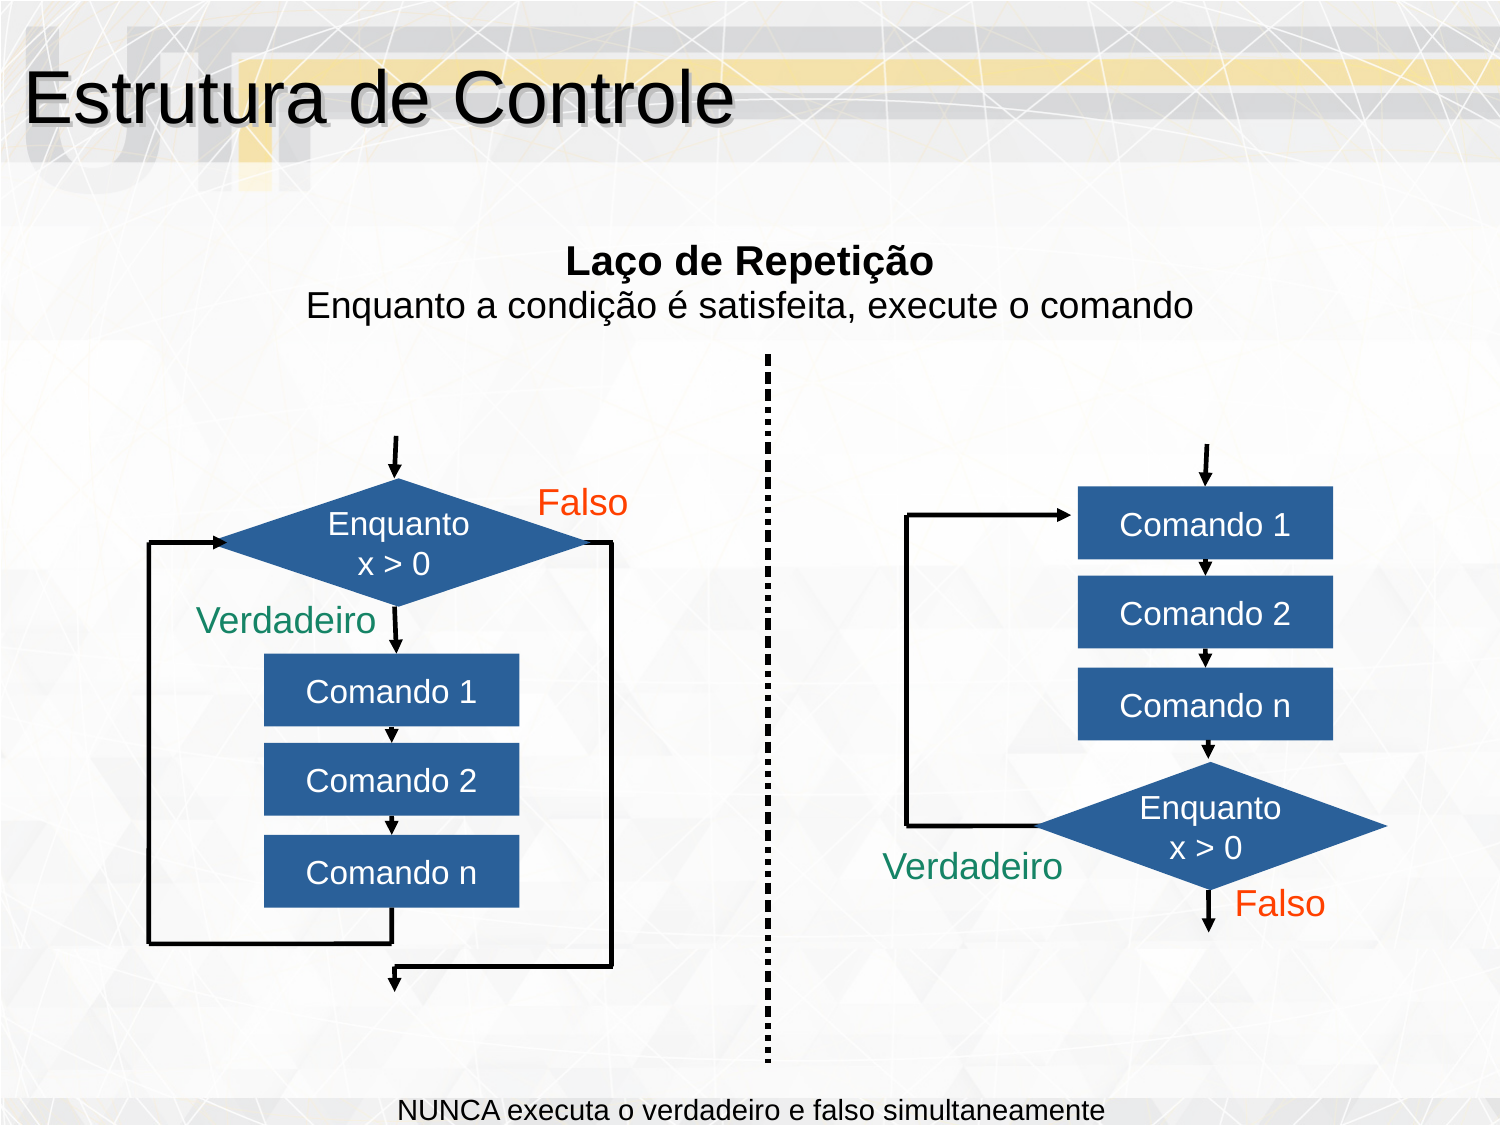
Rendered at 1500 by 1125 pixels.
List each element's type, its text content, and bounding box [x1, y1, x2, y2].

text_box Laço de Repetição Enquanto a condição é satisfeita, execute o comando [291, 230, 1209, 334]
text_box Falso [522, 470, 644, 531]
text_box Comando n [1077, 667, 1334, 741]
title Estrutura de Controle [23, 18, 1489, 178]
text_box Enquanto x > 0 [1033, 761, 1388, 891]
text_box Comando 2 [1077, 575, 1334, 649]
text_box Verdadeiro [181, 588, 392, 649]
text_box Comando 1 [264, 653, 520, 727]
text_box NUNCA executa o verdadeiro e falso simultaneamente [382, 1086, 1122, 1125]
text_box Comando n [264, 834, 520, 908]
text_box Comando 2 [264, 742, 520, 816]
text_box Verdadeiro [867, 834, 1078, 895]
text_box Falso [1219, 871, 1341, 932]
text_box Enquanto x > 0 [220, 478, 591, 607]
table_cell F [1, 1, 1500, 1125]
text_box Comando 1 [1077, 486, 1334, 560]
